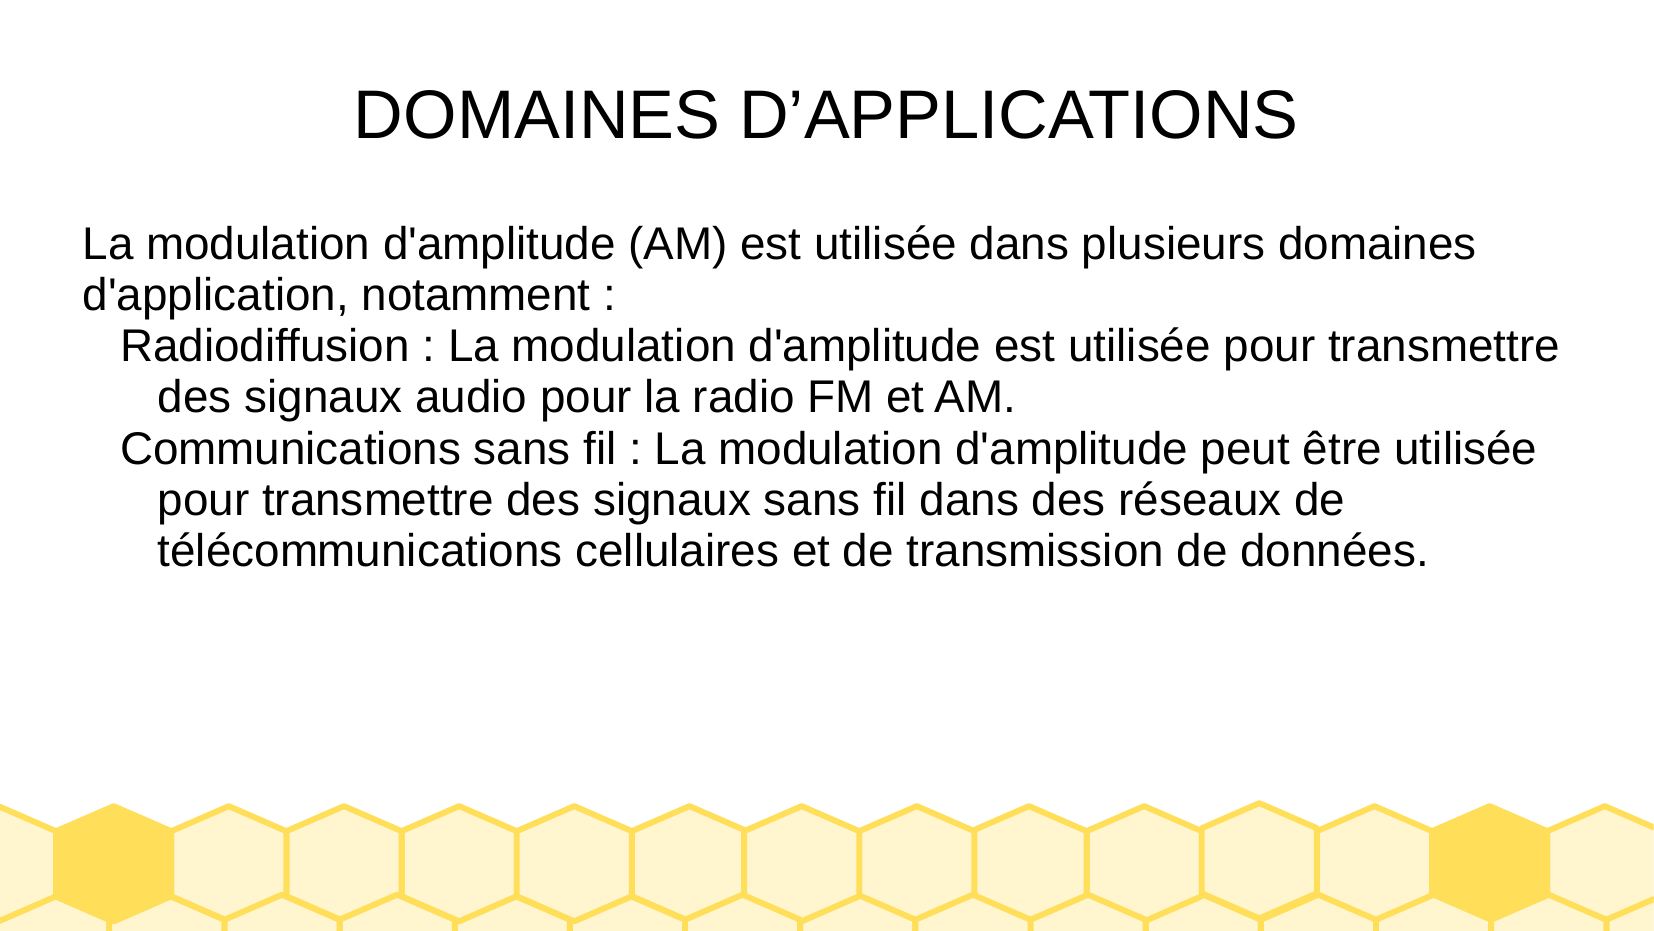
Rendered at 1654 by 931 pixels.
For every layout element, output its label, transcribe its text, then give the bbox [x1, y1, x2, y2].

list La modulation d'amplitude (AM) est utilisée dans plusieurs domaines d'application, notamment : Radiodiffusion : La modulation d'amplitude est utilisée pour transmettre des signaux audio pour la radio FM et AM. Communications sans fil : La modulation d'amplitude peut être utilisée pour transmettre des signaux sans fil dans des réseaux de télécommunications cellulaires et de transmission de données. [82, 217, 1571, 758]
title DOMAINES D’APPLICATIONS [82, 37, 1571, 193]
